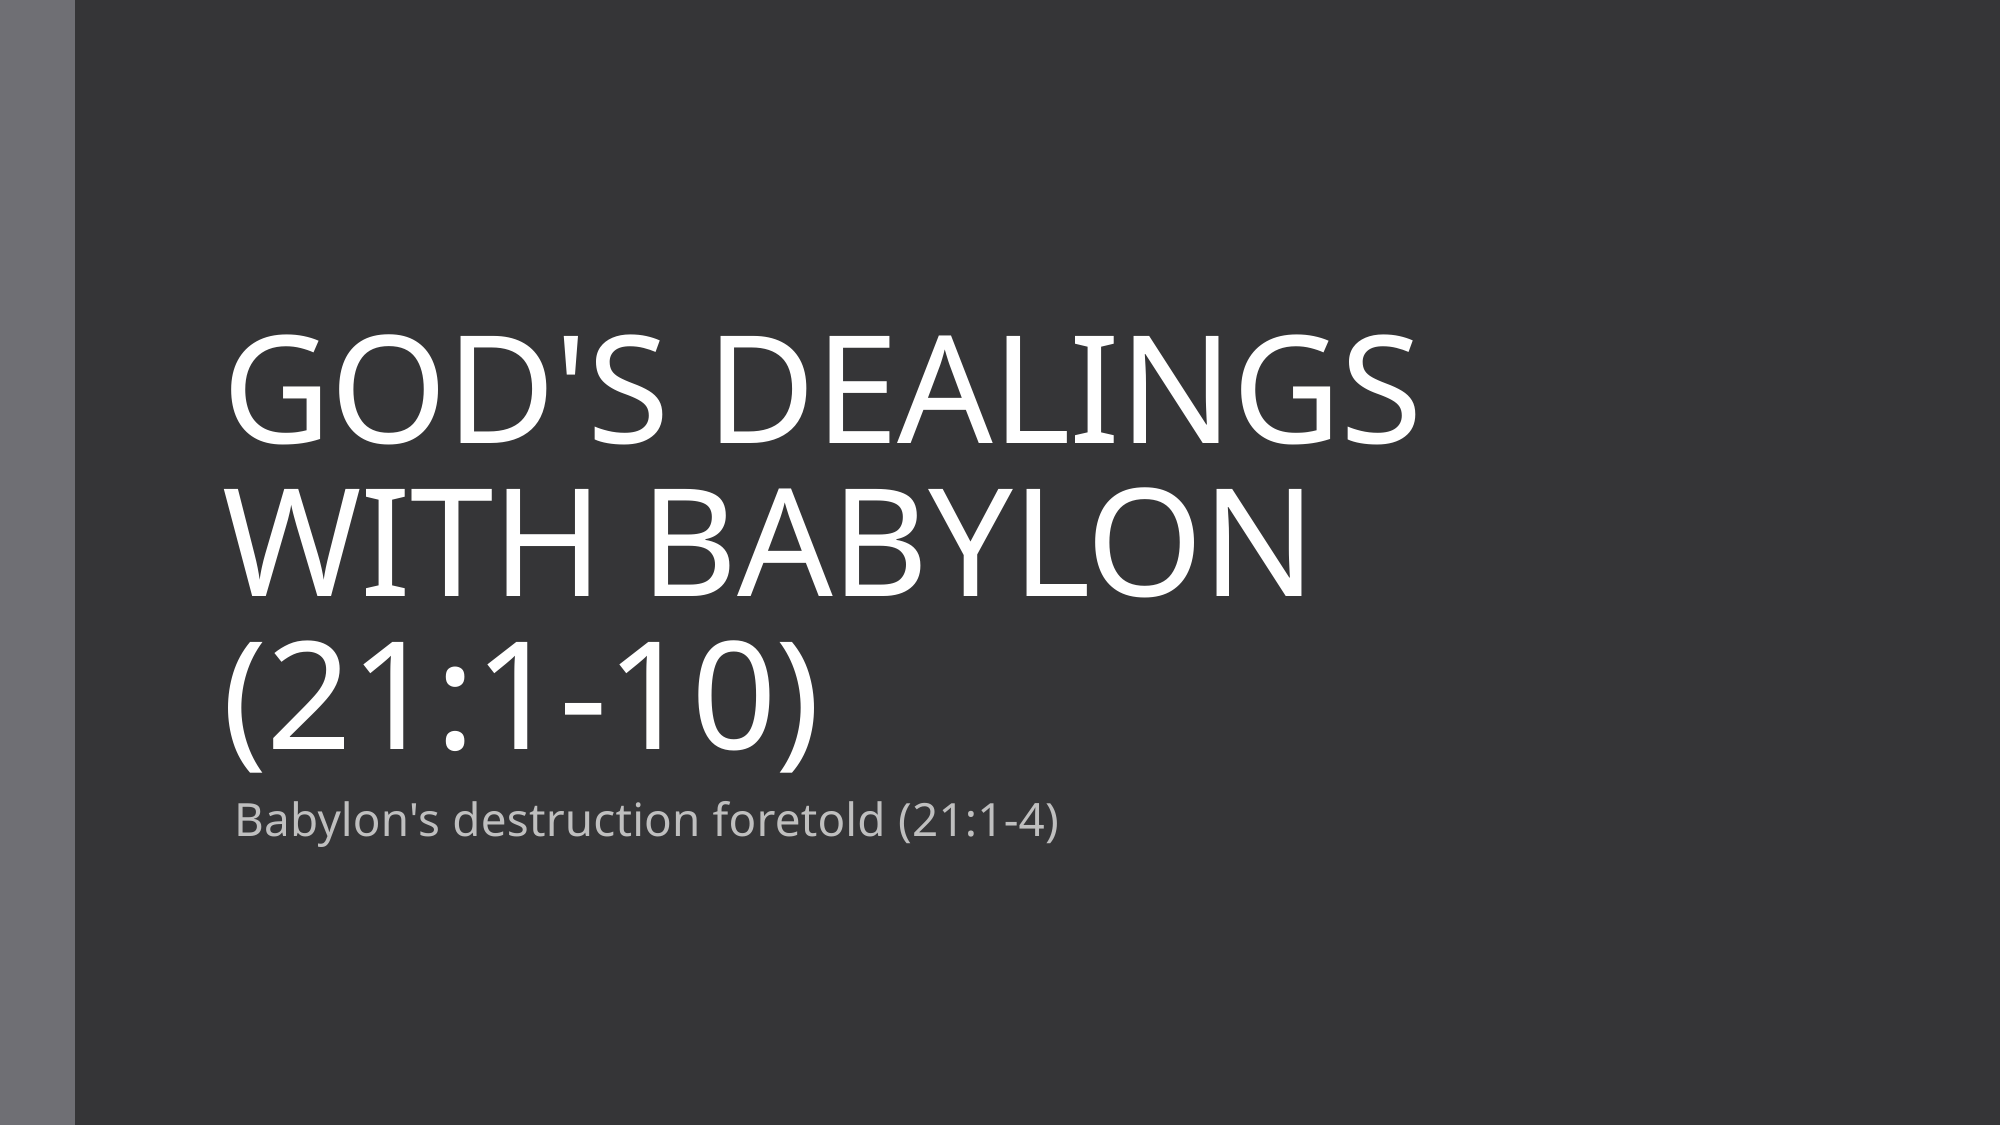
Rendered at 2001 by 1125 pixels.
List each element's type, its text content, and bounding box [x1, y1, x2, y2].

subtitle Babylon's destruction foretold (21:1-4) [206, 787, 1752, 1066]
title GOD'S DEALINGS WITH BABYLON (21:1-10) [206, 124, 1752, 787]
